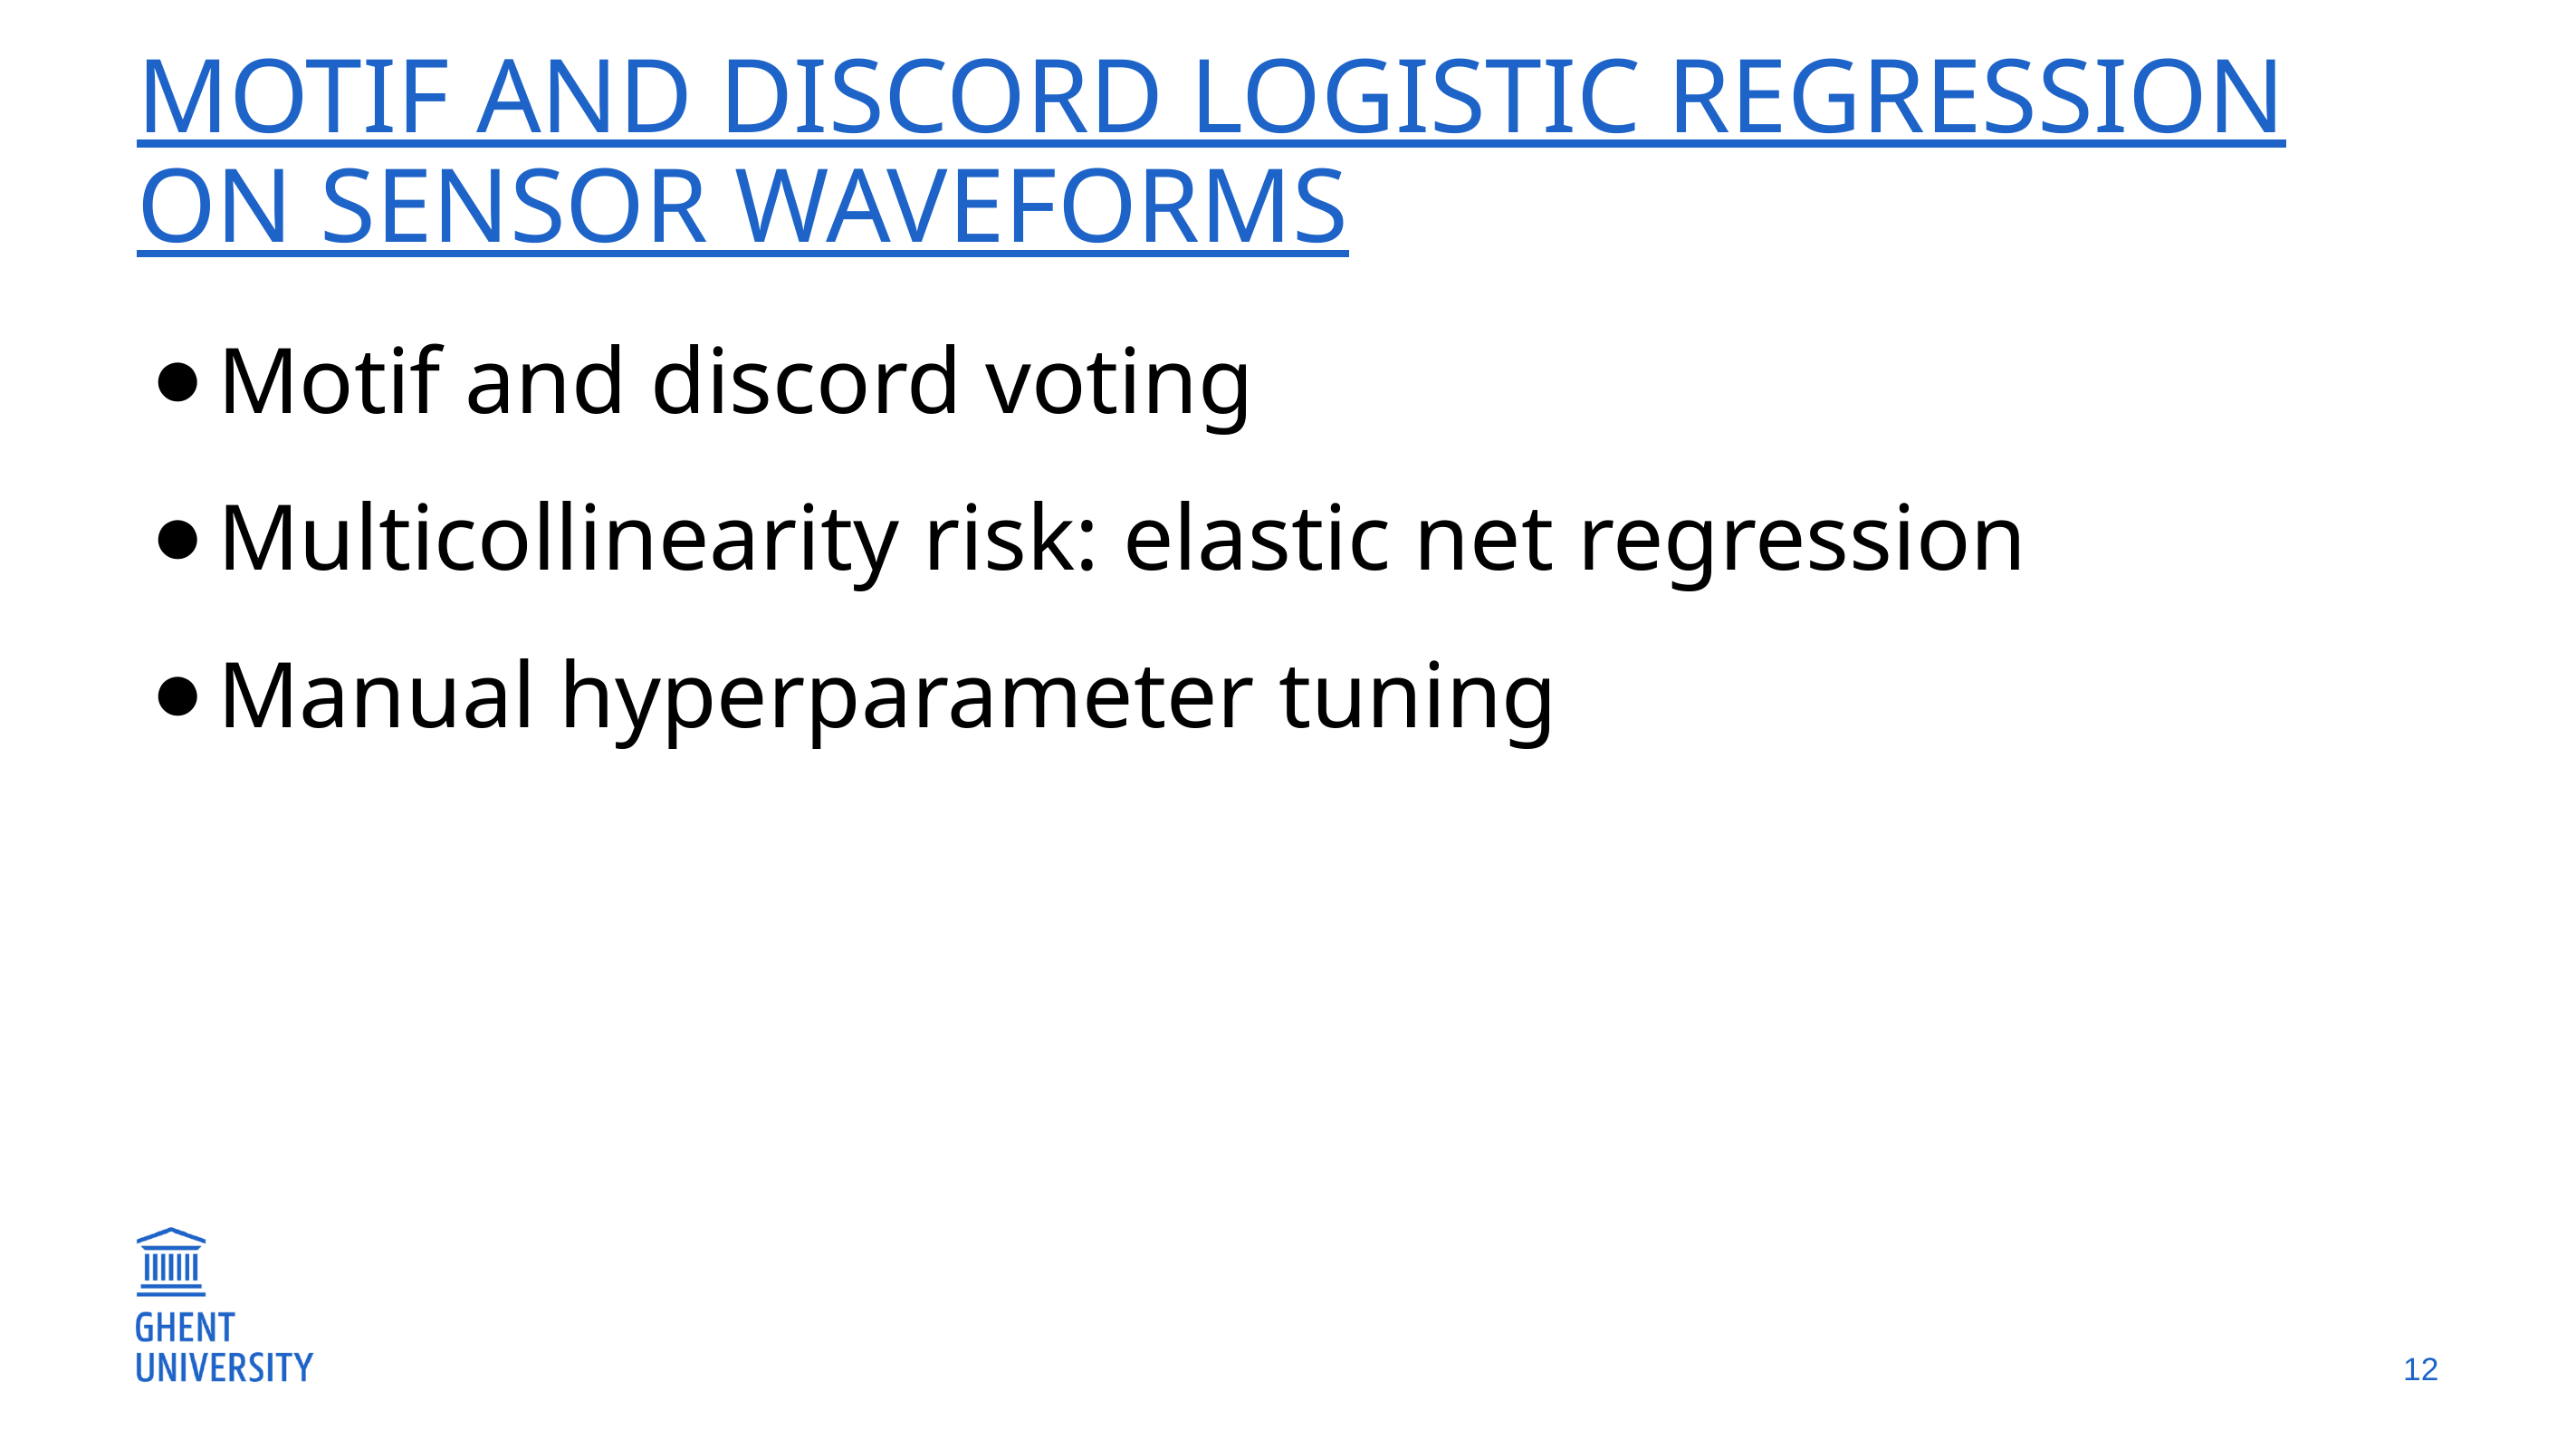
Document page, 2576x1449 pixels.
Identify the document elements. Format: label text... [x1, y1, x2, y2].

list Motif and discord voting Multicollinearity risk: elastic net regression Manual hyperparameter tuning [124, 293, 2456, 1173]
picture [68, 1175, 411, 1449]
title Motif and discord Logistic regression on sensor waveforms [123, 37, 2456, 166]
